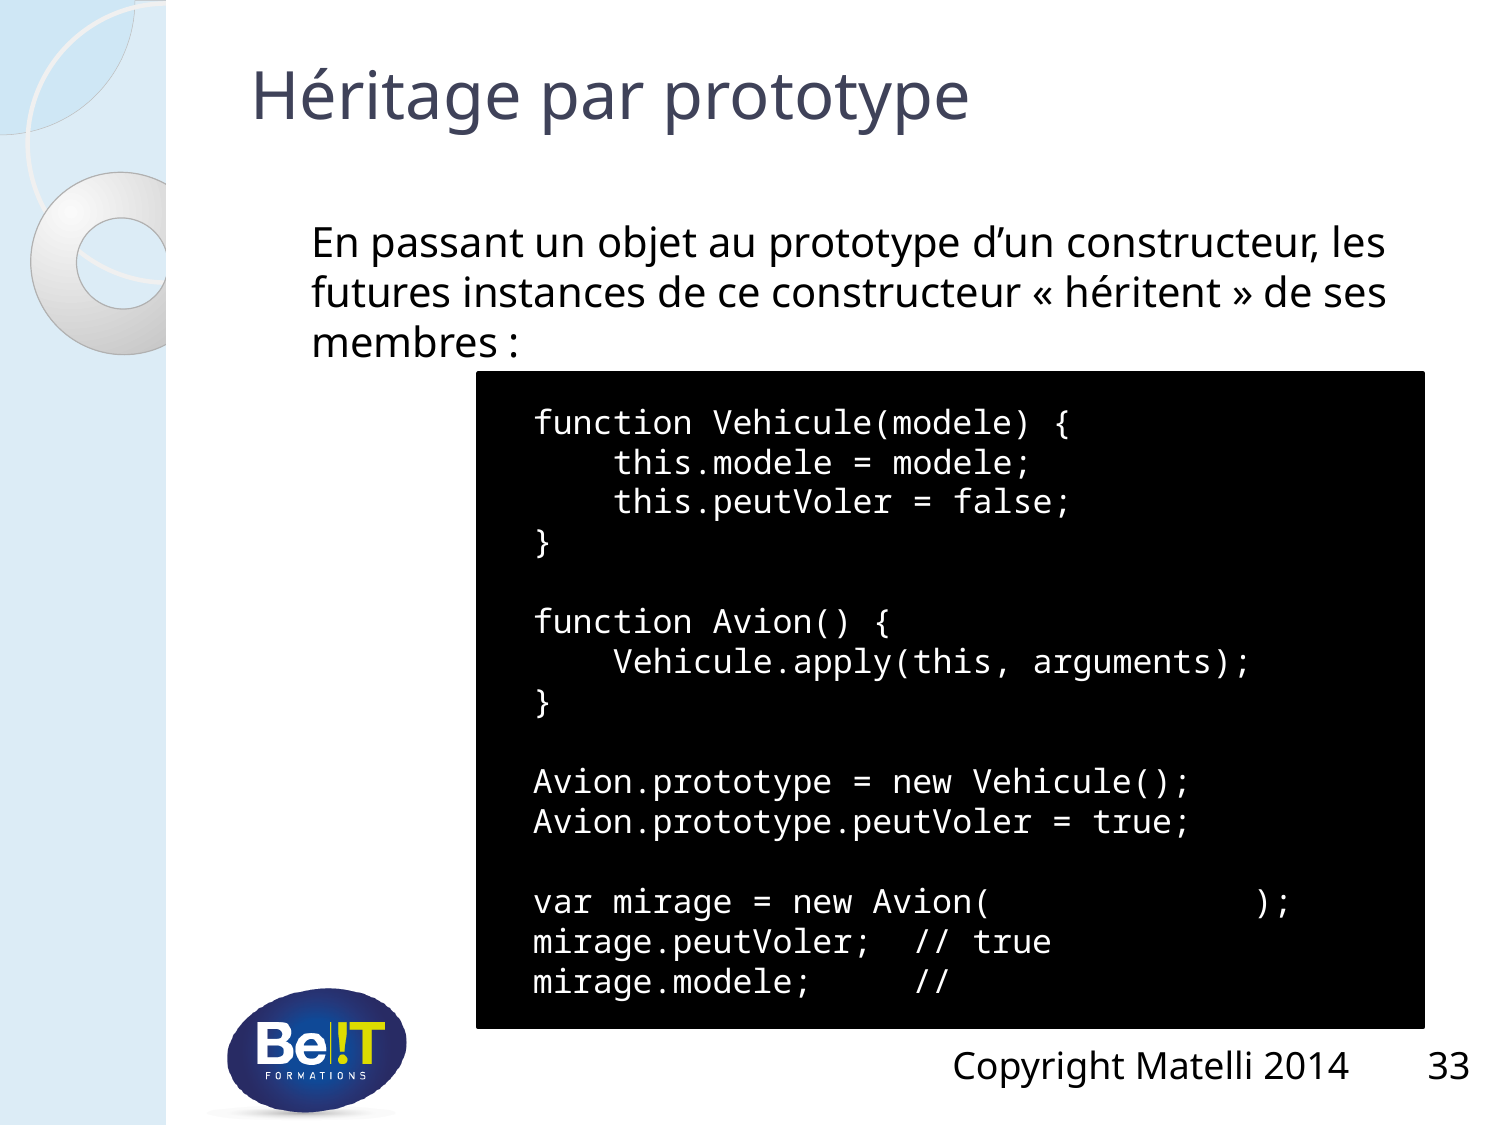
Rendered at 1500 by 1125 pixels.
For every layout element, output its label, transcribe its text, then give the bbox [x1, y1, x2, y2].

picture [171, 977, 442, 1125]
slide_number <numéro> [1413, 1034, 1488, 1113]
text_box function Vehicule(modele) { this.modele = modele; this.peutVoler = false; } function Avion() { Vehicule.apply(this, arguments); } Avion.prototype = new Vehicule(); Avion.prototype.peutVoler = true; var mirage = new Avion("Mirage 2000"); mirage.peutVoler; // true mirage.modele; // "Mirage 2000" [478, 373, 1424, 1028]
title Héritage par prototype [235, 45, 1466, 233]
list En passant un objet au prototype d’un constructeur, les futures instances de ce constructeur « héritent » de ses membres : [230, 208, 1461, 510]
footer Copyright Matelli 2014 [937, 1034, 1413, 1113]
